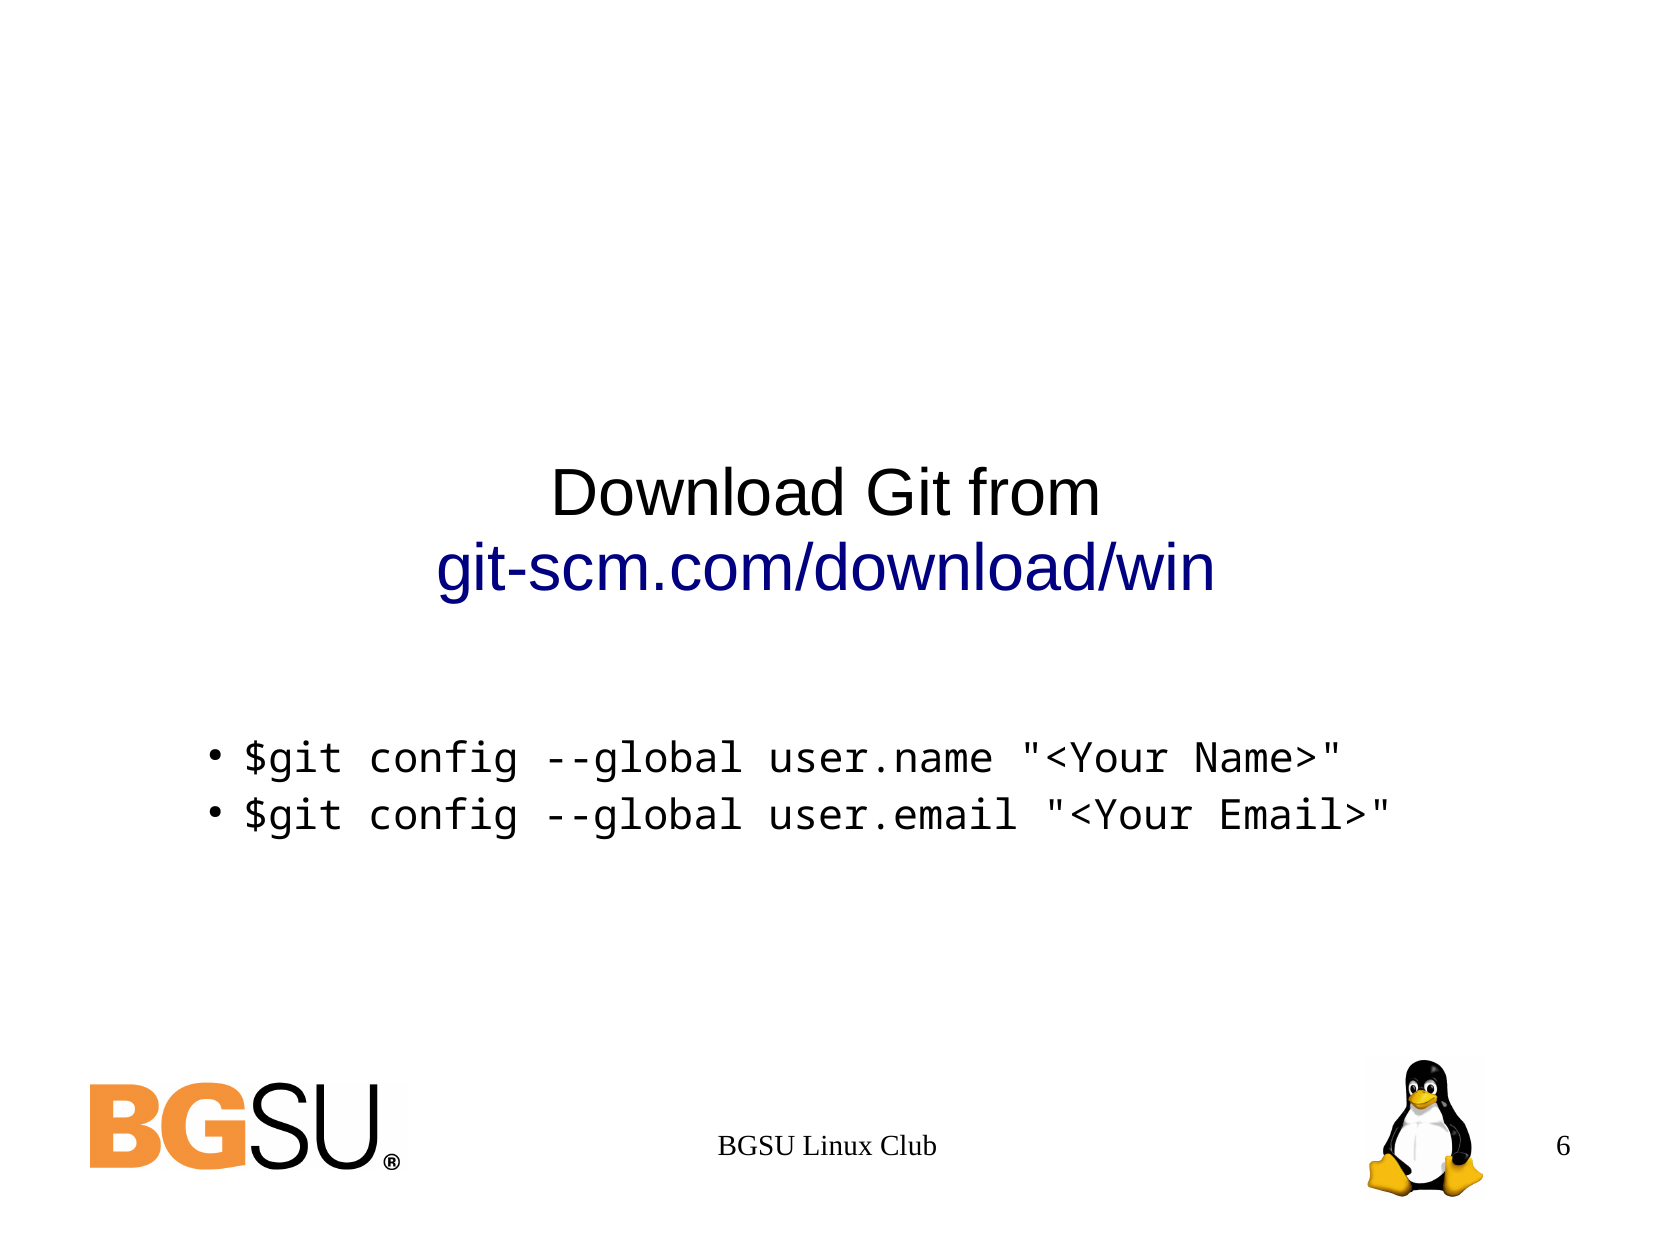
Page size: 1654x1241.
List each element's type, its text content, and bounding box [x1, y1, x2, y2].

text_box $git config --global user.name "<Your Name>" $git config --global user.email "<Your Email>" [193, 720, 1461, 830]
picture [90, 1082, 409, 1171]
subtitle Download Git from git-scm.com/download/win [82, 49, 1571, 1010]
picture [1365, 1057, 1486, 1201]
